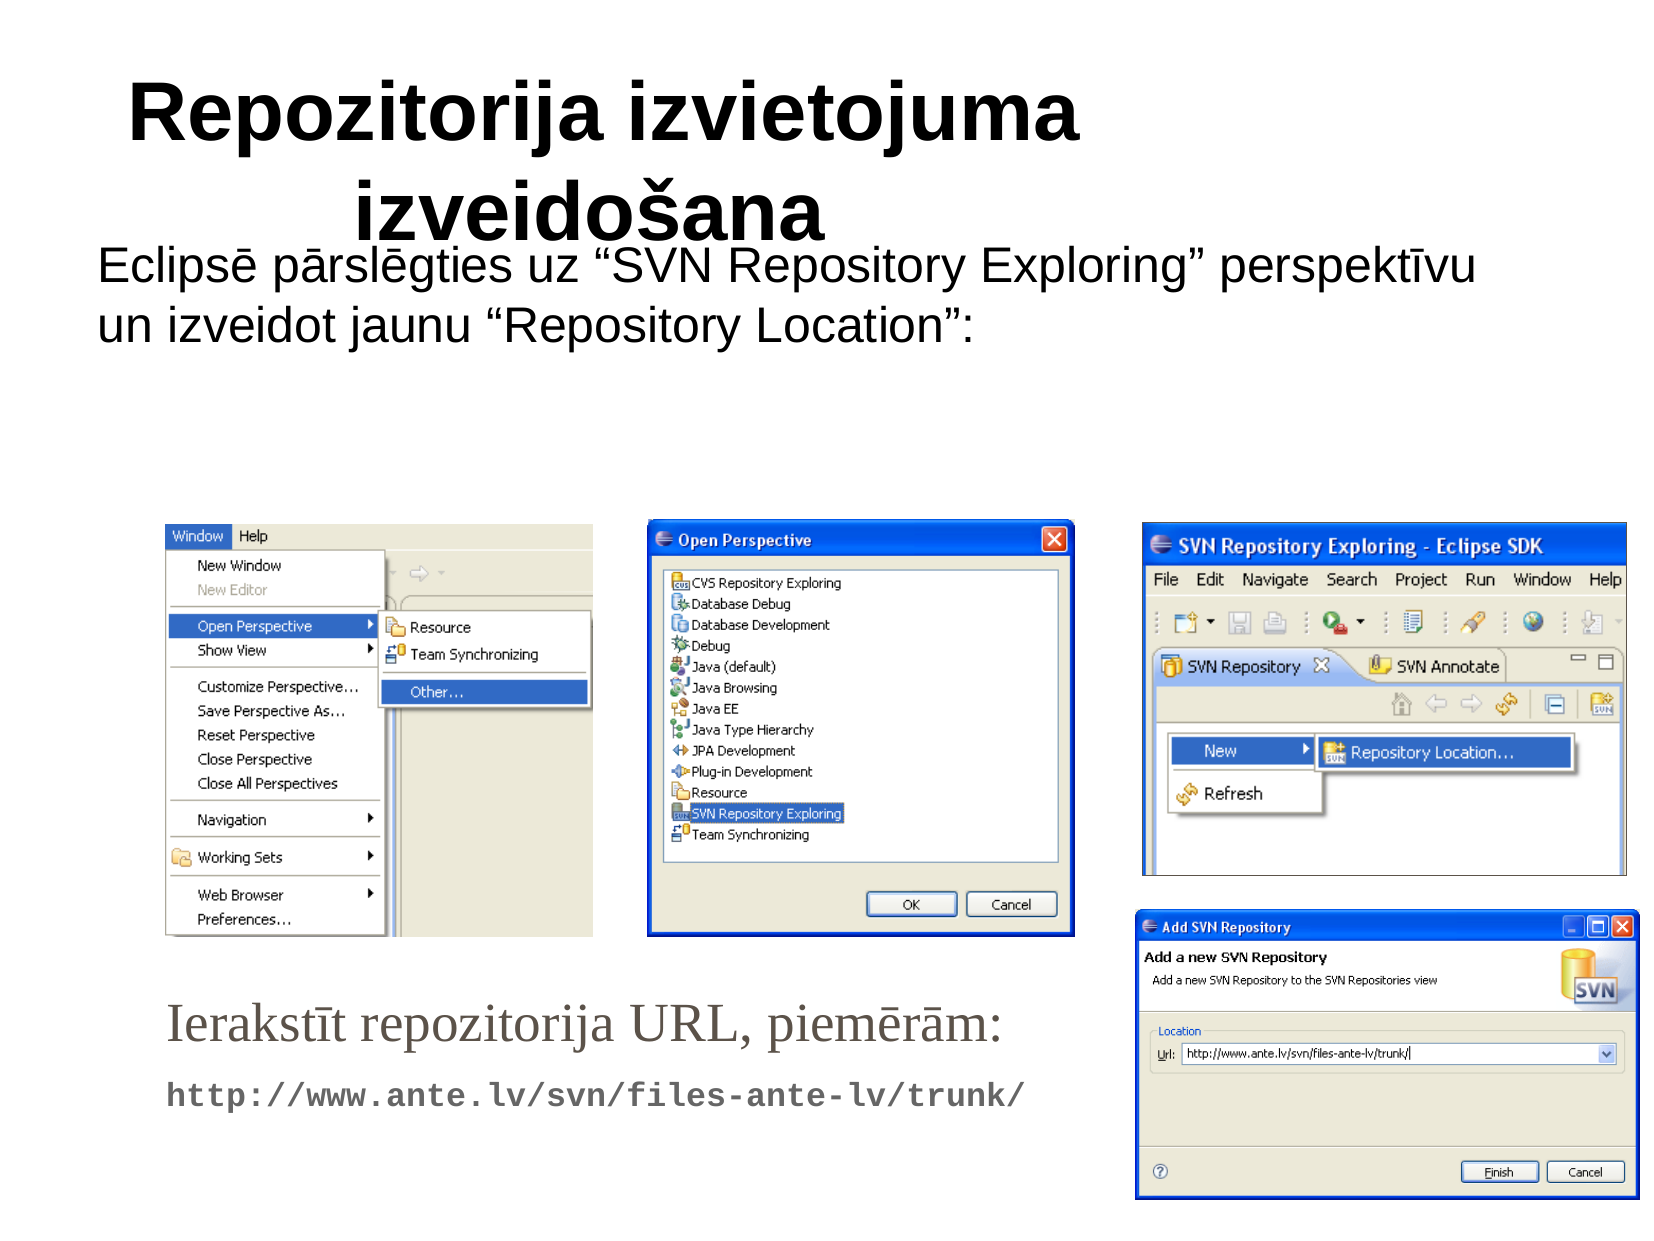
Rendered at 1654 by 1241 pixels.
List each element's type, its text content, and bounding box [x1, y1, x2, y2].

chart [1143, 523, 1626, 875]
text_box Ierakstīt repozitorija URL, piemērām: http://www.ante.lv/svn/files-ante-lv/trunk/ [151, 978, 1135, 1182]
picture [1135, 909, 1640, 1200]
picture [647, 519, 1075, 937]
chart [165, 524, 593, 937]
list Eclipsē pārslēgties uz “SVN Repository Exploring” perspektīvu un izveidot jaunu “Repository Location”: [82, 225, 1538, 1186]
title Repozitorija izvietojuma izveidošana [82, 49, 1571, 196]
